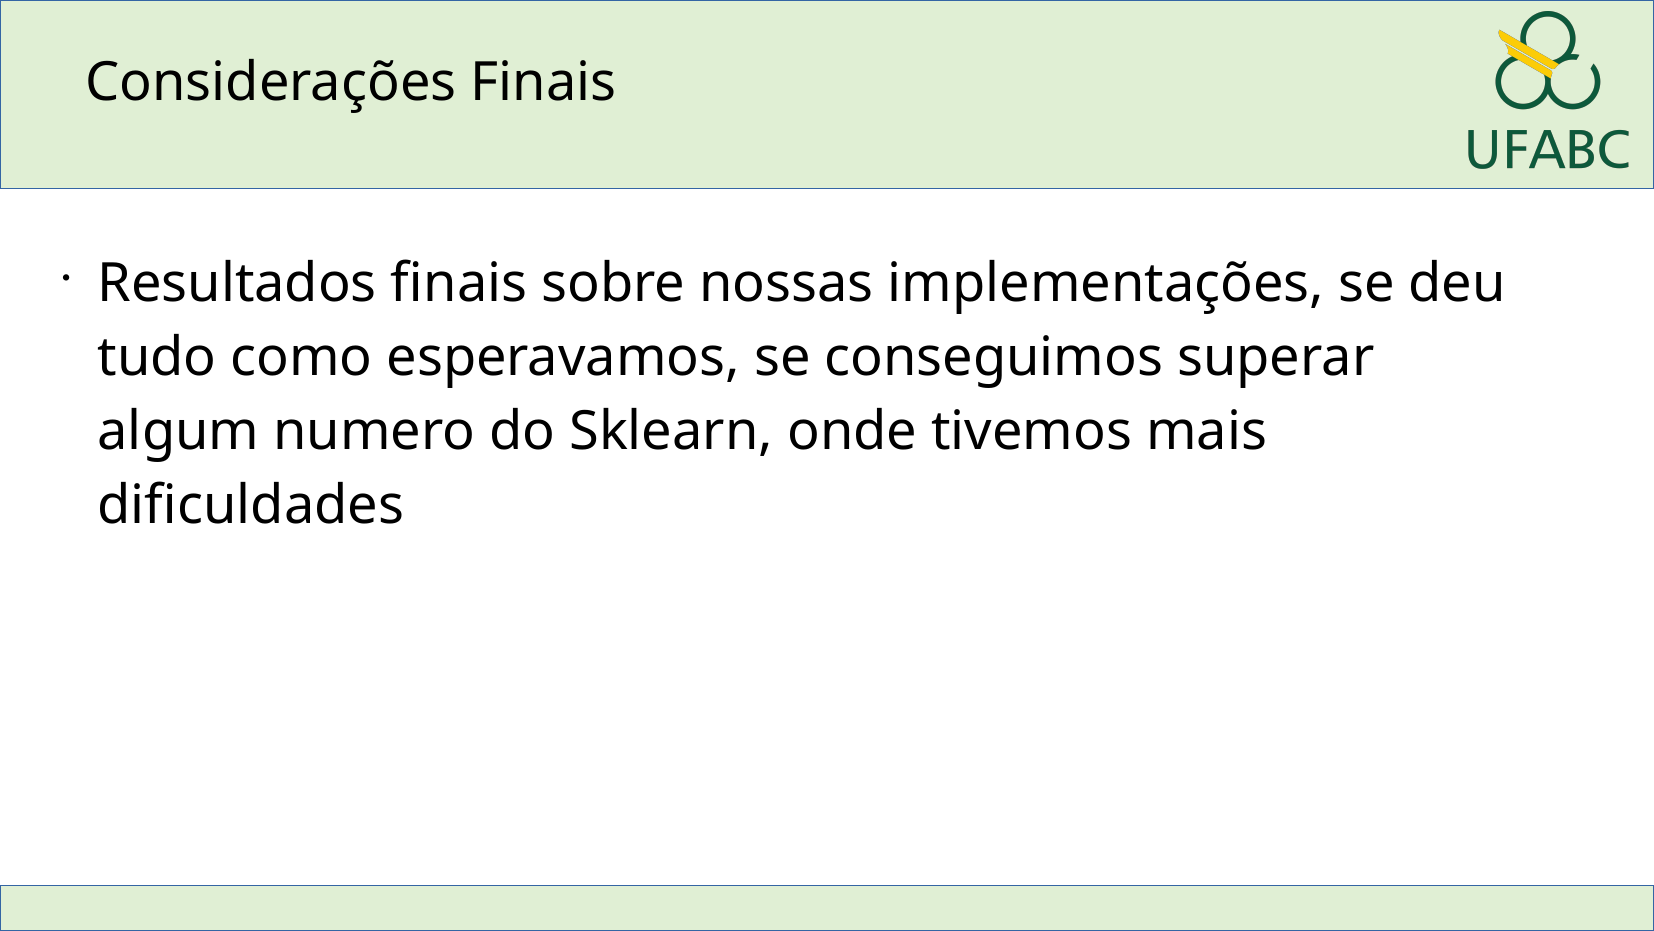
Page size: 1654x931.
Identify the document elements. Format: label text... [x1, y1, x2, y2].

text_box Considerações Finais [70, 35, 636, 137]
text_box [0, 885, 1654, 931]
text_box [0, 0, 1654, 189]
text_box Resultados finais sobre nossas implementações, se deu tudo como esperavamos, se conseguimos superar algum numero do Sklearn, onde tivemos mais dificuldades [47, 236, 1548, 733]
picture [1464, 11, 1630, 181]
